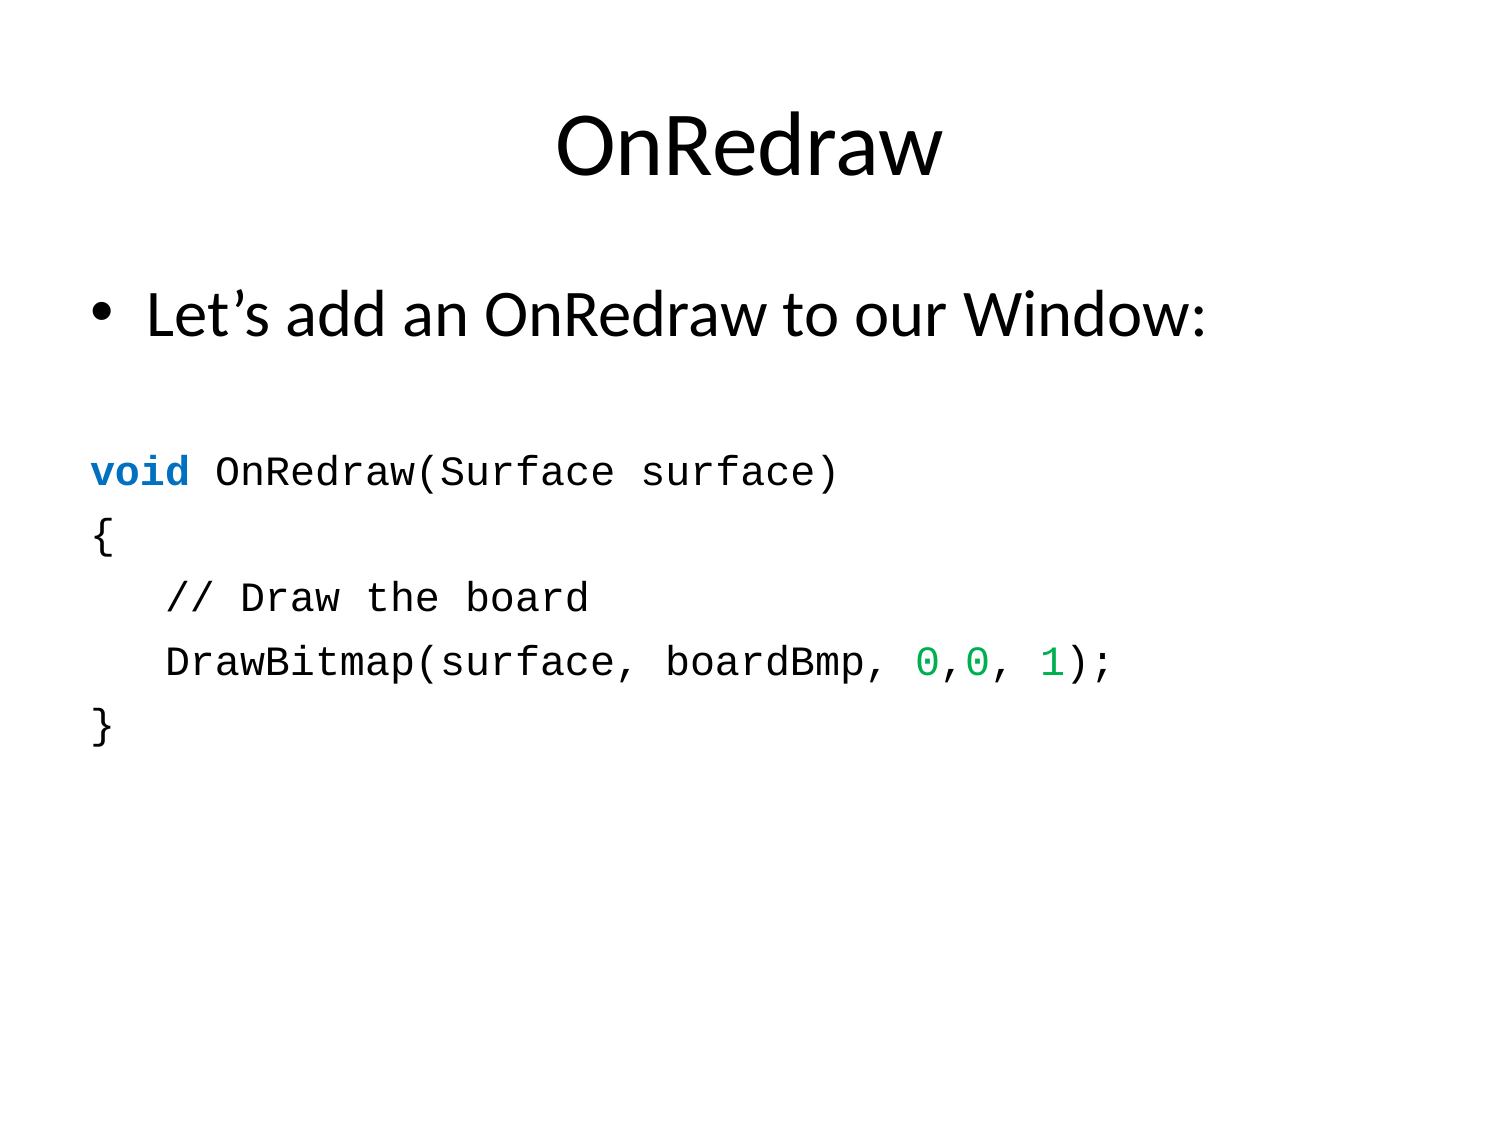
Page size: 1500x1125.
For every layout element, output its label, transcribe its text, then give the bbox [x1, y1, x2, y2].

list Let’s add an OnRedraw to our Window: void OnRedraw(Surface surface) { // Draw the board DrawBitmap(surface, boardBmp, 0,0, 1); } [75, 262, 1425, 1005]
title OnRedraw [75, 45, 1425, 233]
